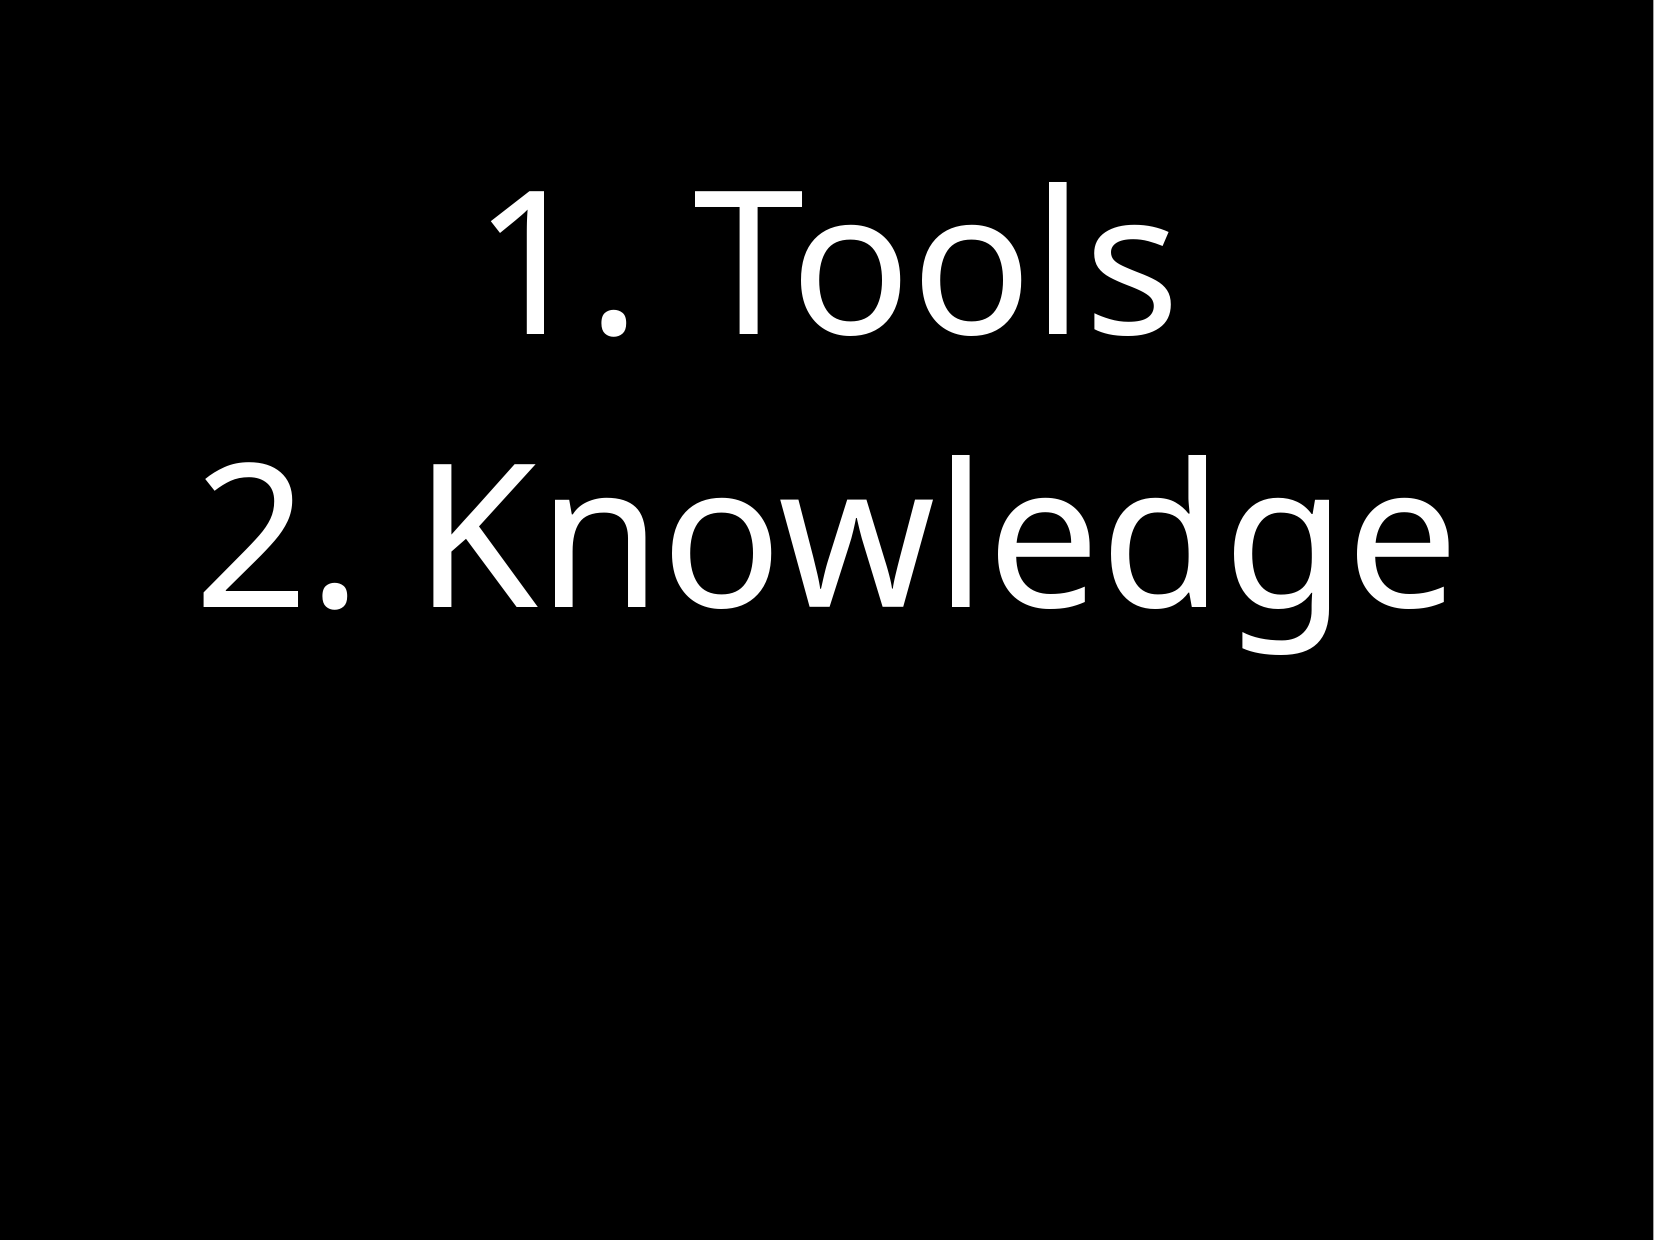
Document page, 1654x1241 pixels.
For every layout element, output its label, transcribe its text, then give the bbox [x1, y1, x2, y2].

subtitle 1. Tools 2. Knowledge [82, 49, 1571, 1010]
